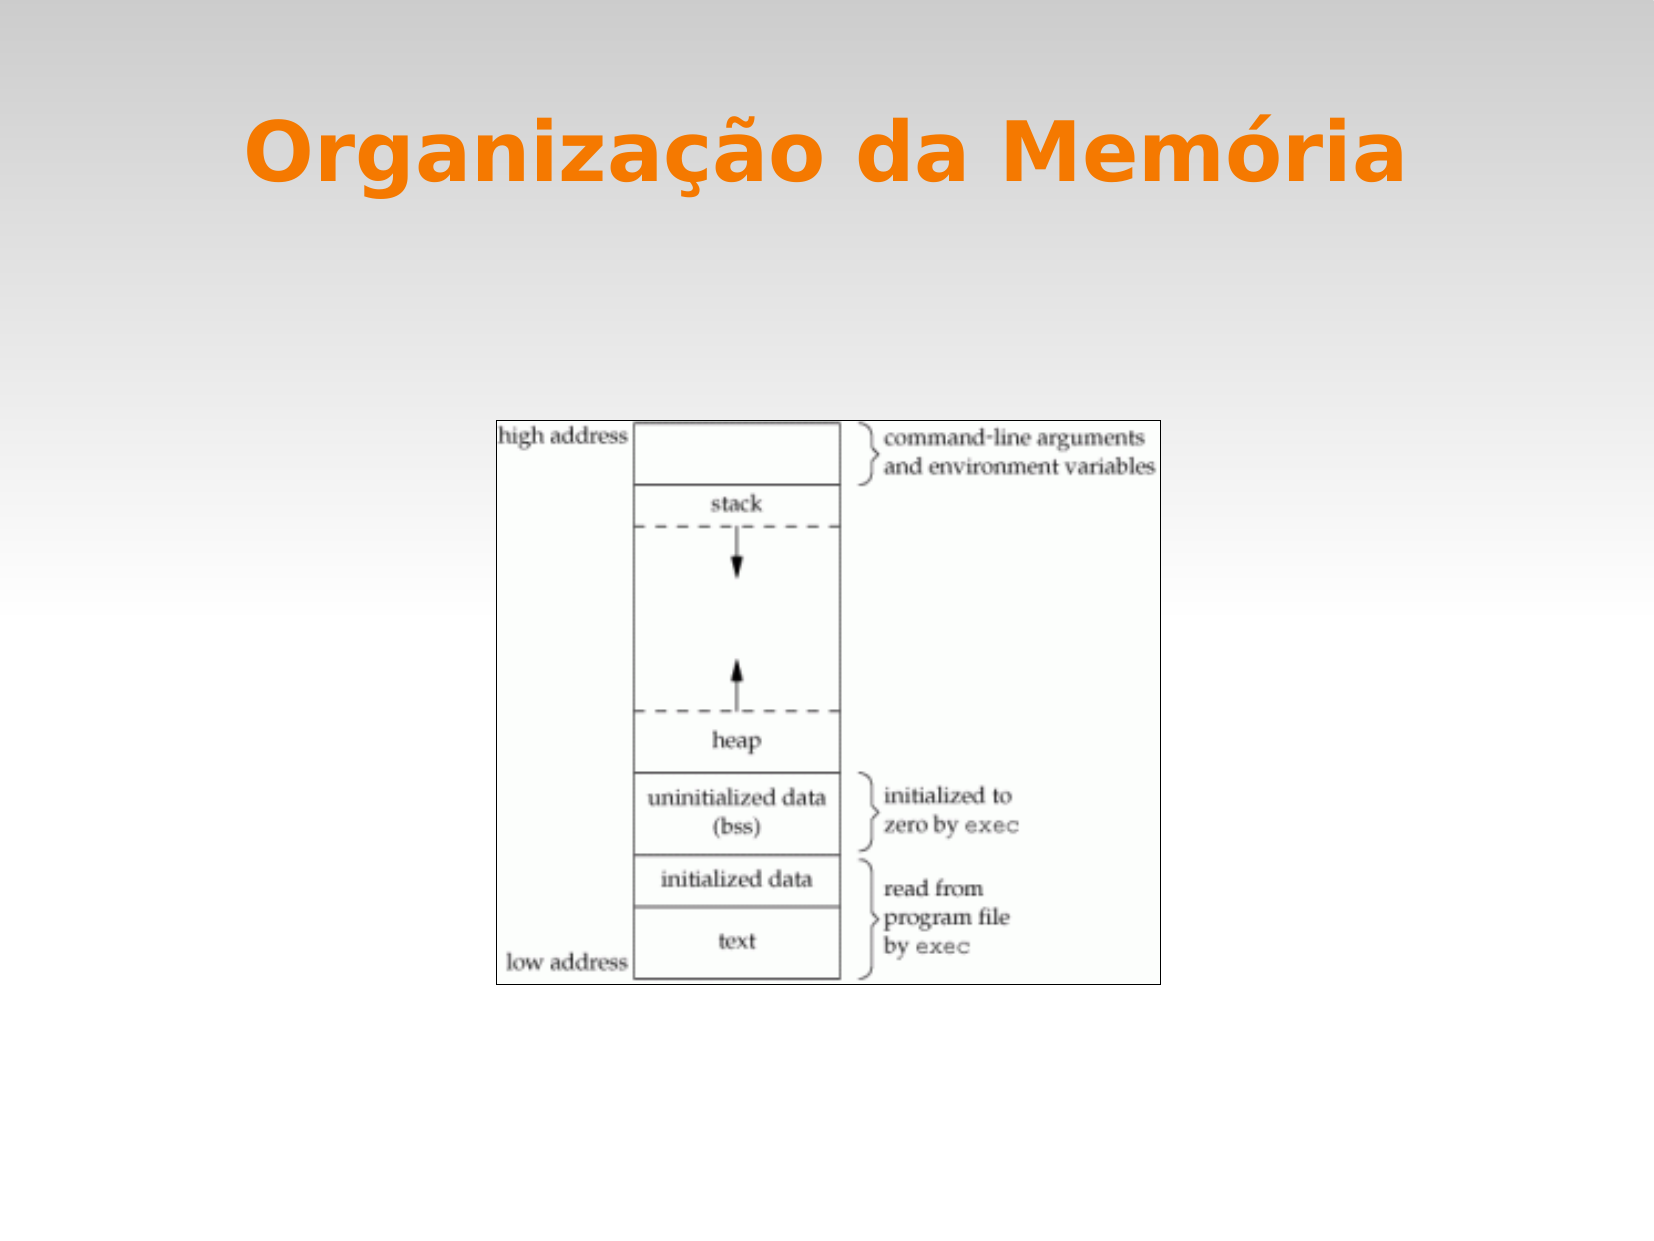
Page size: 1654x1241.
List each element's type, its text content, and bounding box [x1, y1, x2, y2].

picture [496, 420, 1161, 985]
title Organização da Memória [82, 49, 1571, 257]
